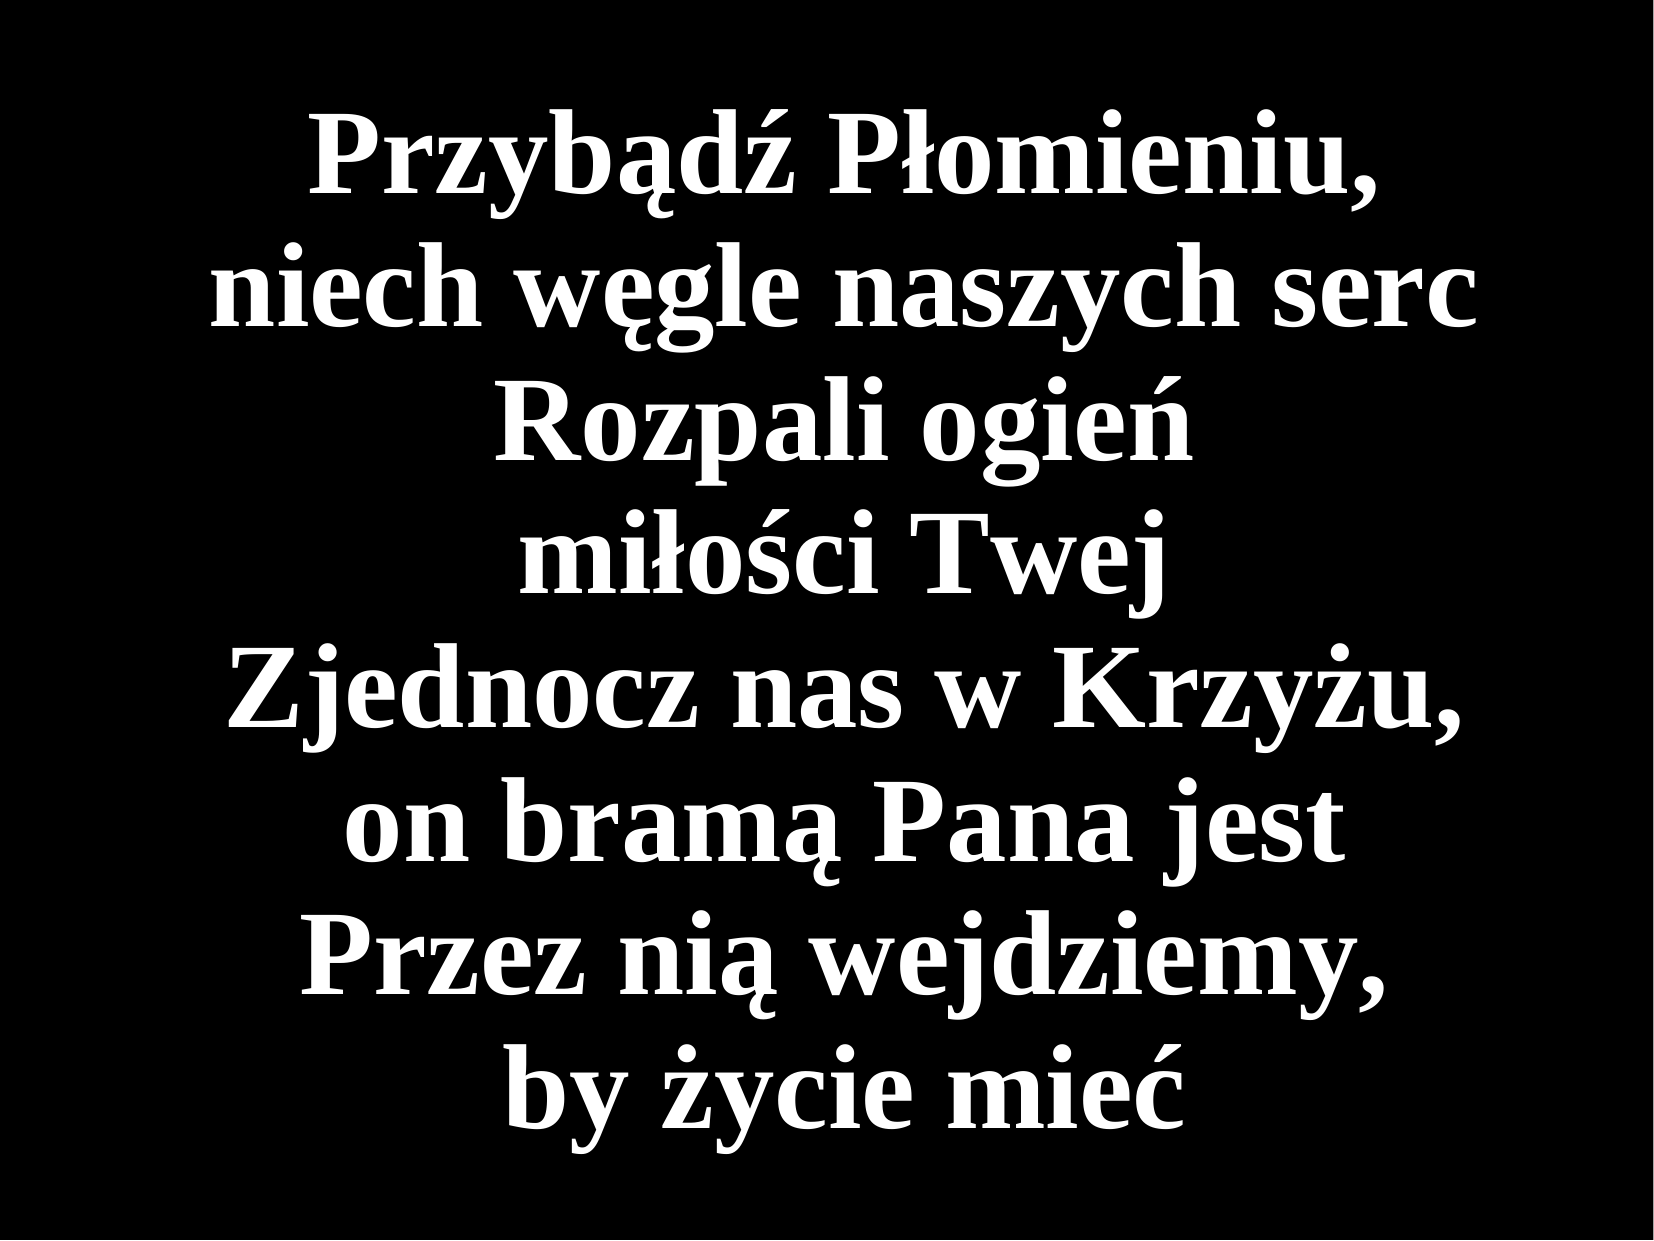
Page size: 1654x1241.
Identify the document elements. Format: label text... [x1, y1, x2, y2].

subtitle Przybądź Płomieniu, niech węgle naszych serc Rozpali ogień miłości Twej Zjednocz nas w Krzyżu, on bramą Pana jest Przez nią wejdziemy, by życie mieć [0, 0, 1654, 1241]
